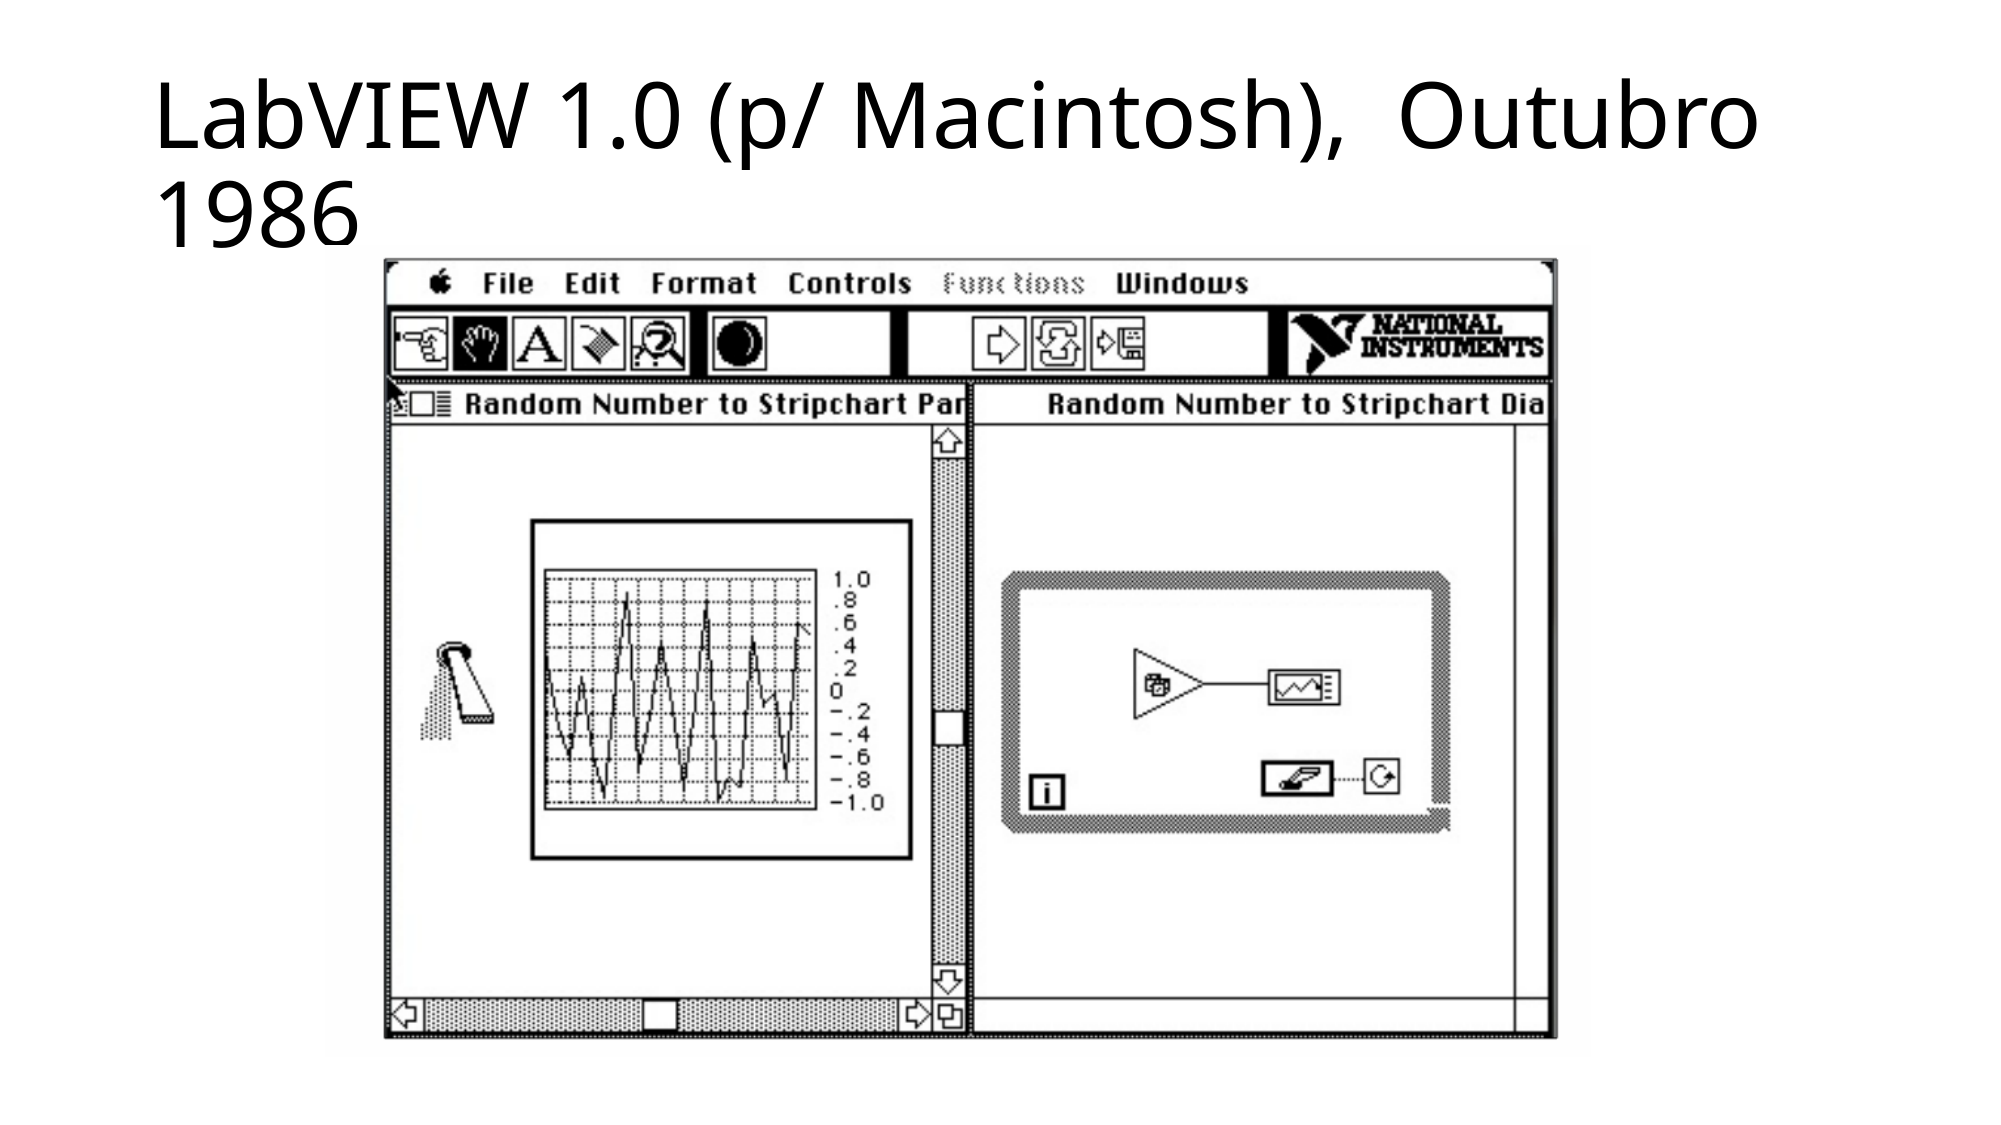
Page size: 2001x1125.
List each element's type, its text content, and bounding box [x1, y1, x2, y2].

title LabVIEW 1.0 (p/ Macintosh), Outubro 1986 [137, 59, 1863, 278]
picture [325, 245, 1591, 1057]
